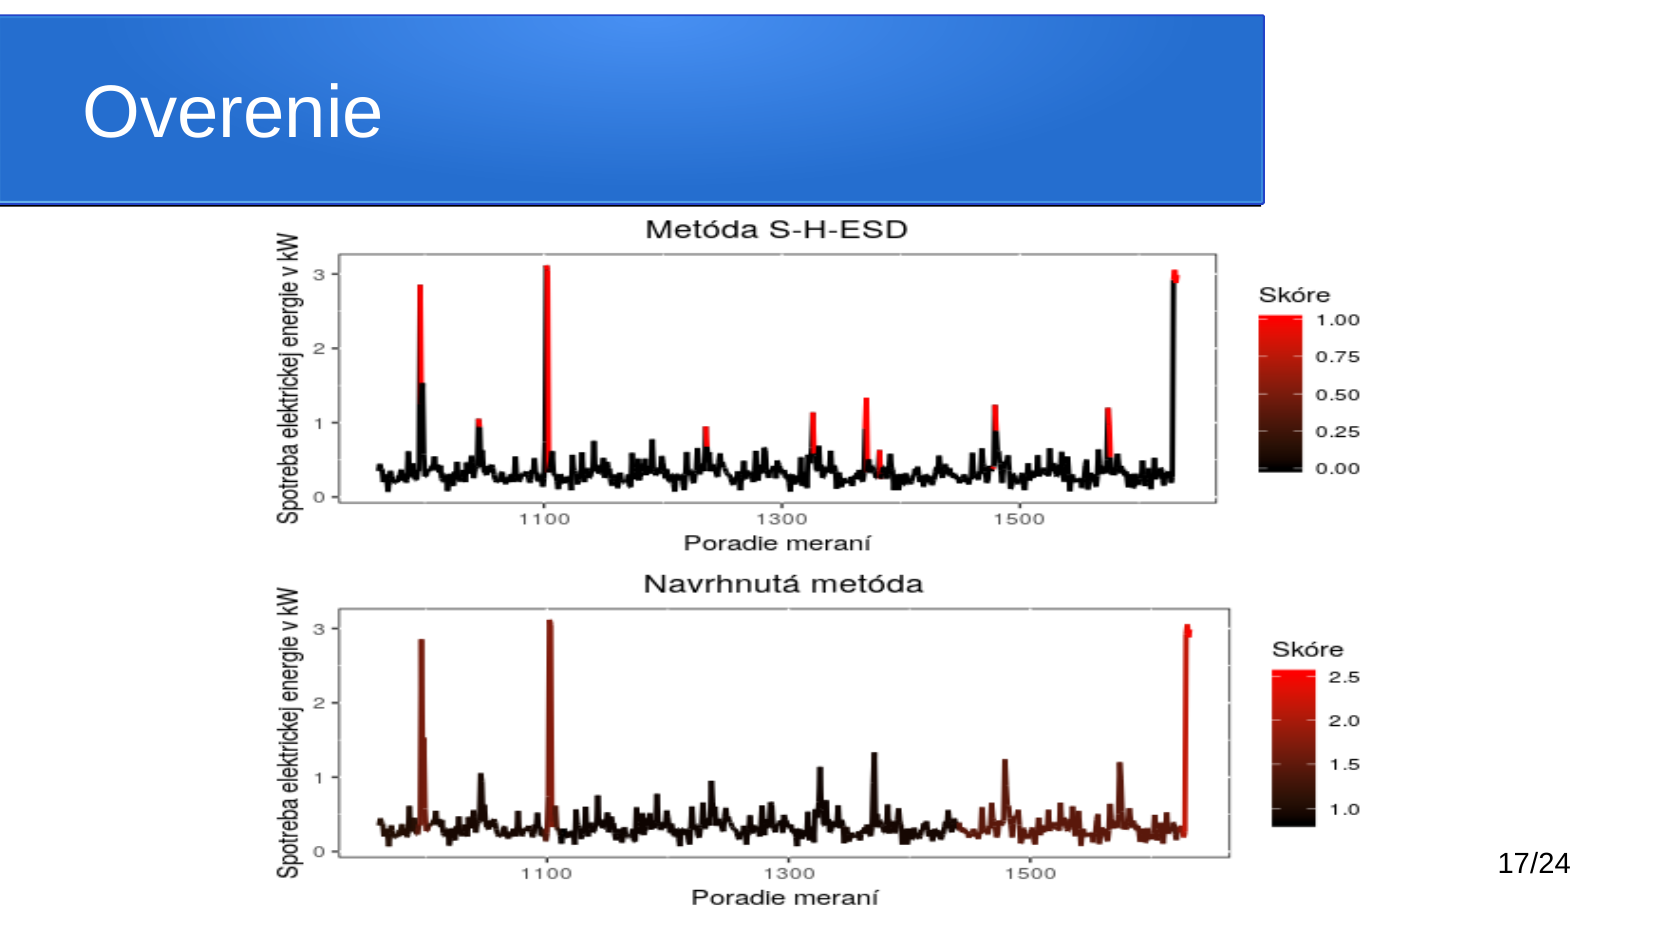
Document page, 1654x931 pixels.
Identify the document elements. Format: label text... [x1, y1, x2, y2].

title Overenie [82, 29, 1291, 196]
picture [264, 211, 1390, 920]
